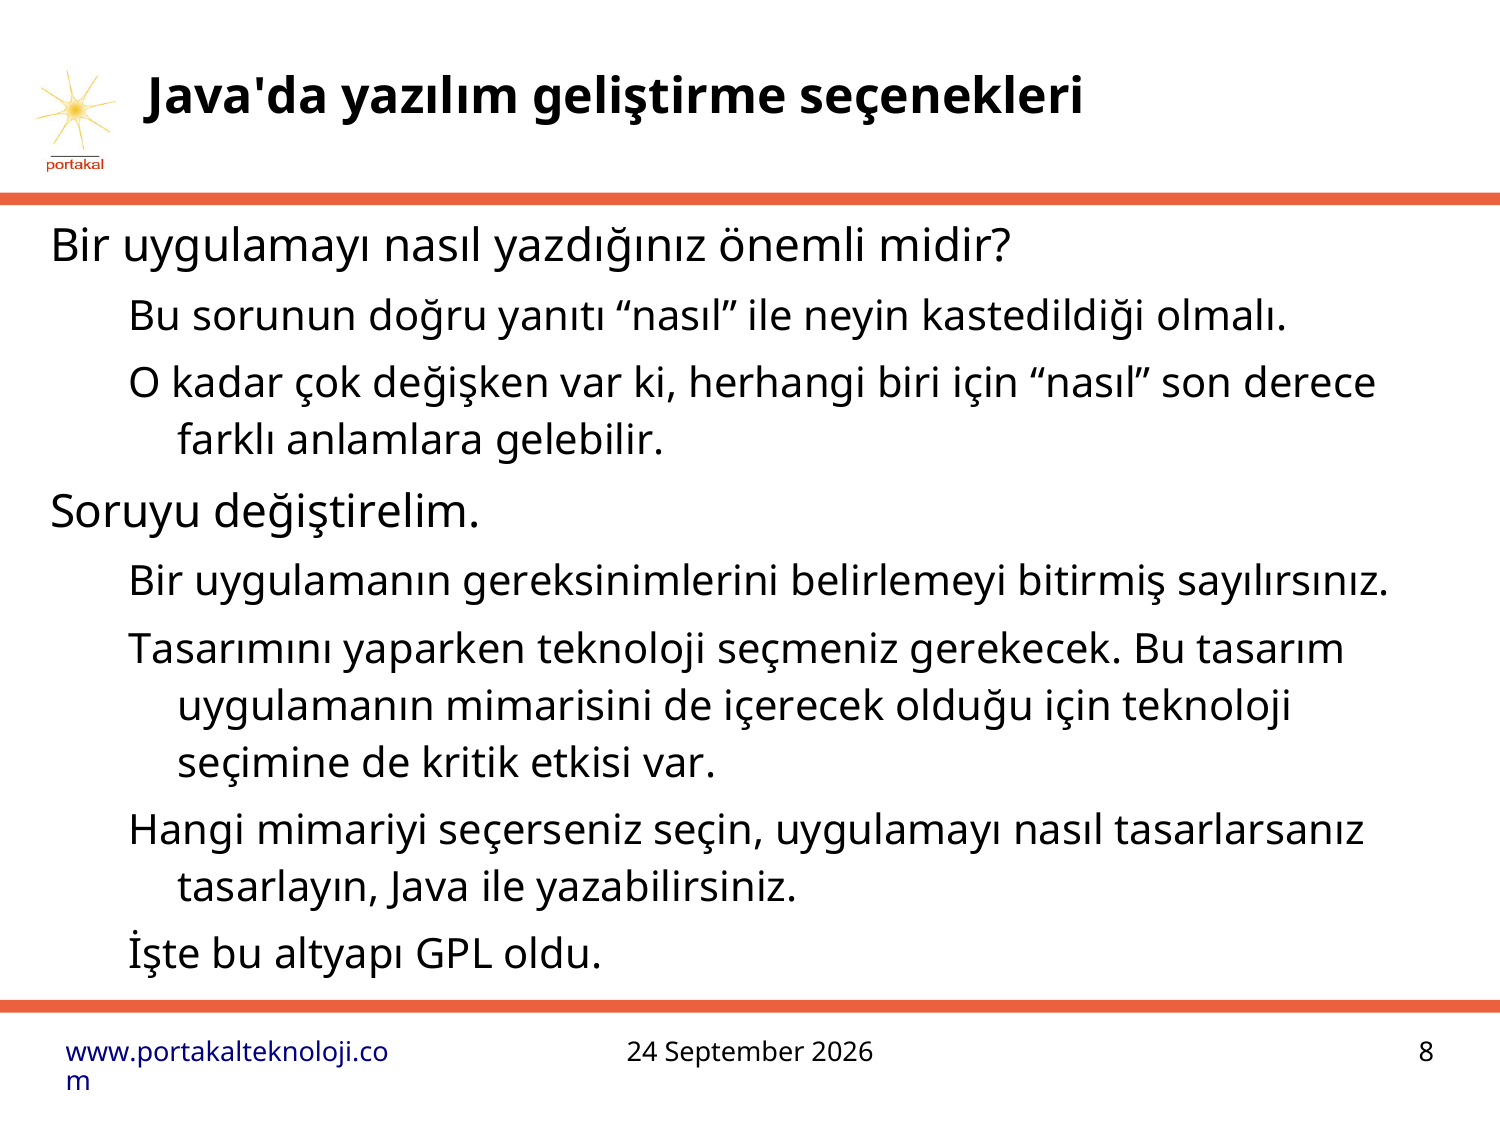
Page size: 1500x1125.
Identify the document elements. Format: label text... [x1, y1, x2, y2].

title Java'da yazılım geliştirme seçenekleri [147, 7, 1450, 181]
list Bir uygulamayı nasıl yazdığınız önemli midir? Bu sorunun doğru yanıtı “nasıl” ile neyin kastedildiği olmalı. O kadar çok değişken var ki, herhangi biri için “nasıl” son derece farklı anlamlara gelebilir. Soruyu değiştirelim. Bir uygulamanın gereksinimlerini belirlemeyi bitirmiş sayılırsınız. Tasarımını yaparken teknoloji seçmeniz gerekecek. Bu tasarım uygulamanın mimarisini de içerecek olduğu için teknoloji seçimine de kritik etkisi var. Hangi mimariyi seçerseniz seçin, uygulamayı nasıl tasarlarsanız tasarlayın, Java ile yazabilirsiniz. İşte bu altyapı GPL oldu. [50, 212, 1450, 927]
picture [29, 5, 120, 184]
